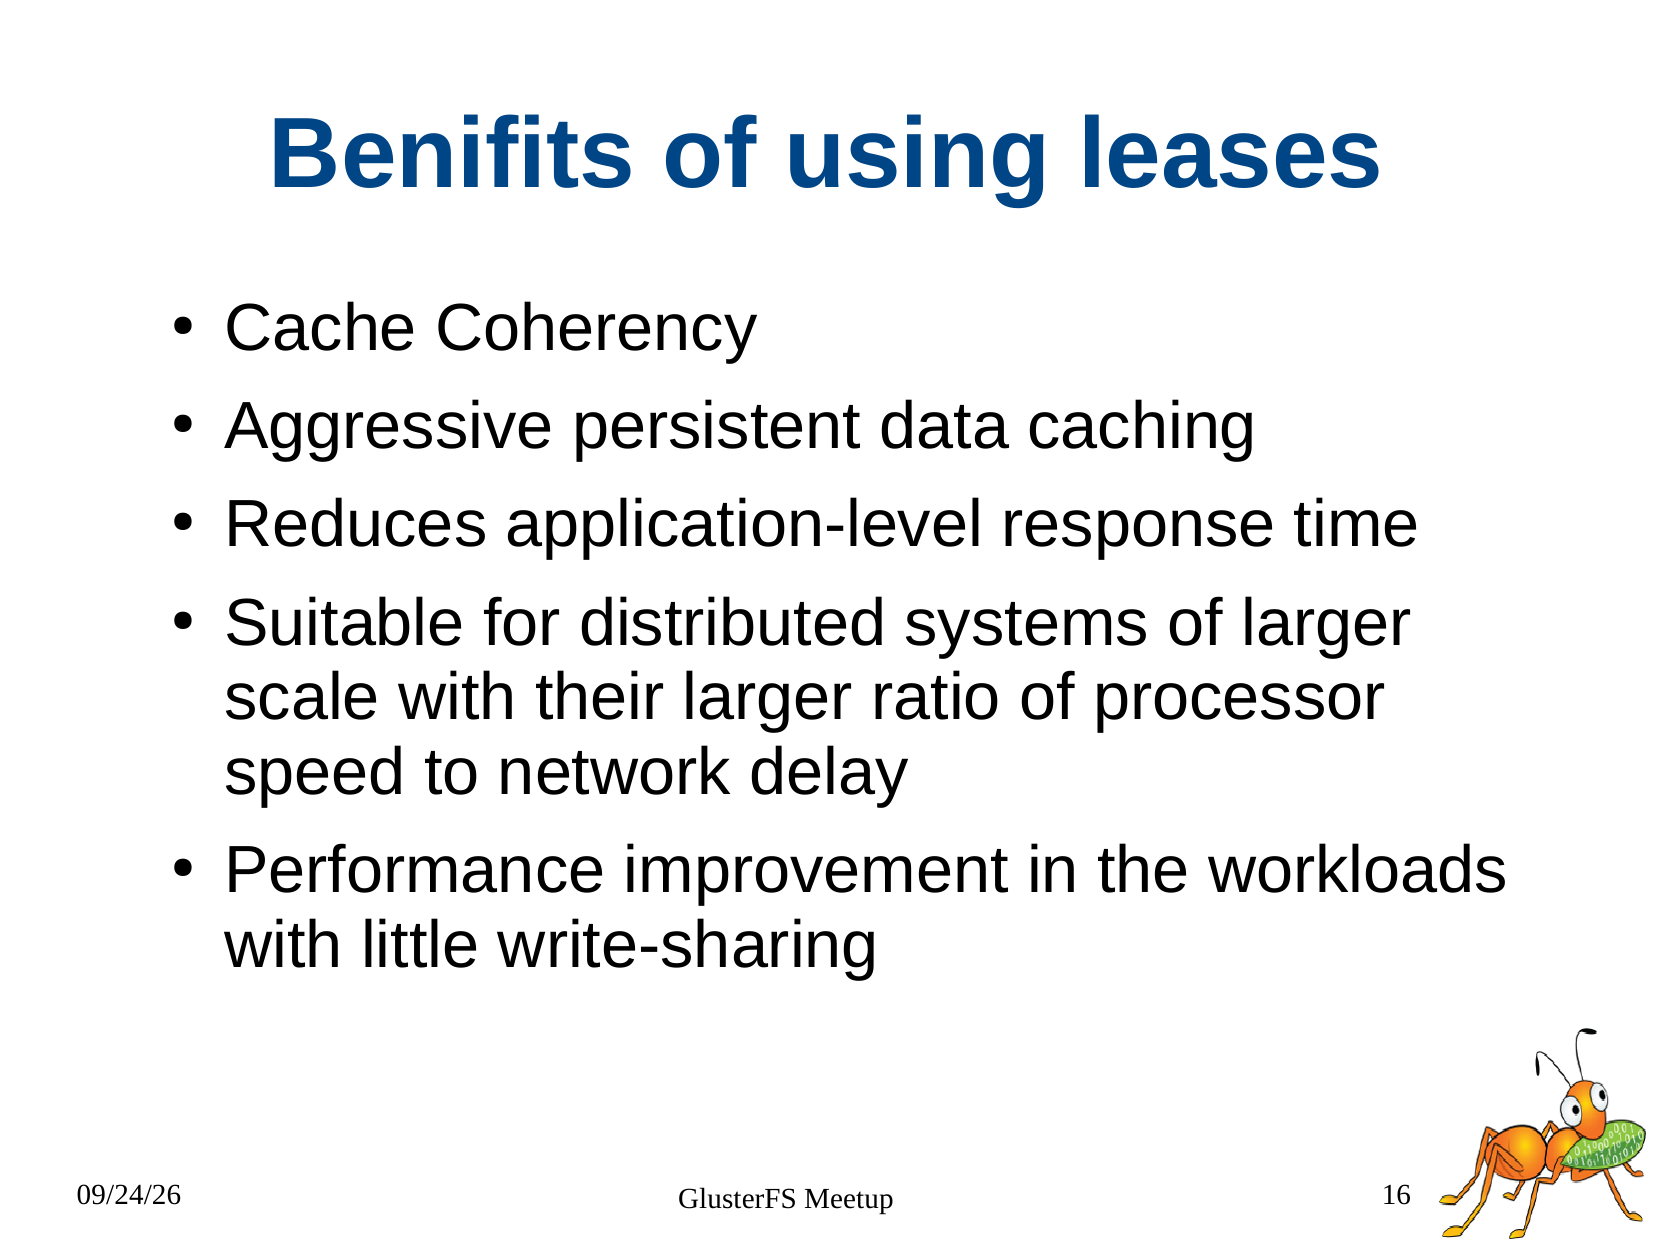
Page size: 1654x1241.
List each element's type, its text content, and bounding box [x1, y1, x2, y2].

picture [1436, 1027, 1648, 1241]
list Cache Coherency Aggressive persistent data caching Reduces application-level response time Suitable for distributed systems of larger scale with their larger ratio of processor speed to network delay Performance improvement in the workloads with little write-sharing [82, 290, 1571, 1066]
title Benifits of using leases [82, 49, 1571, 257]
